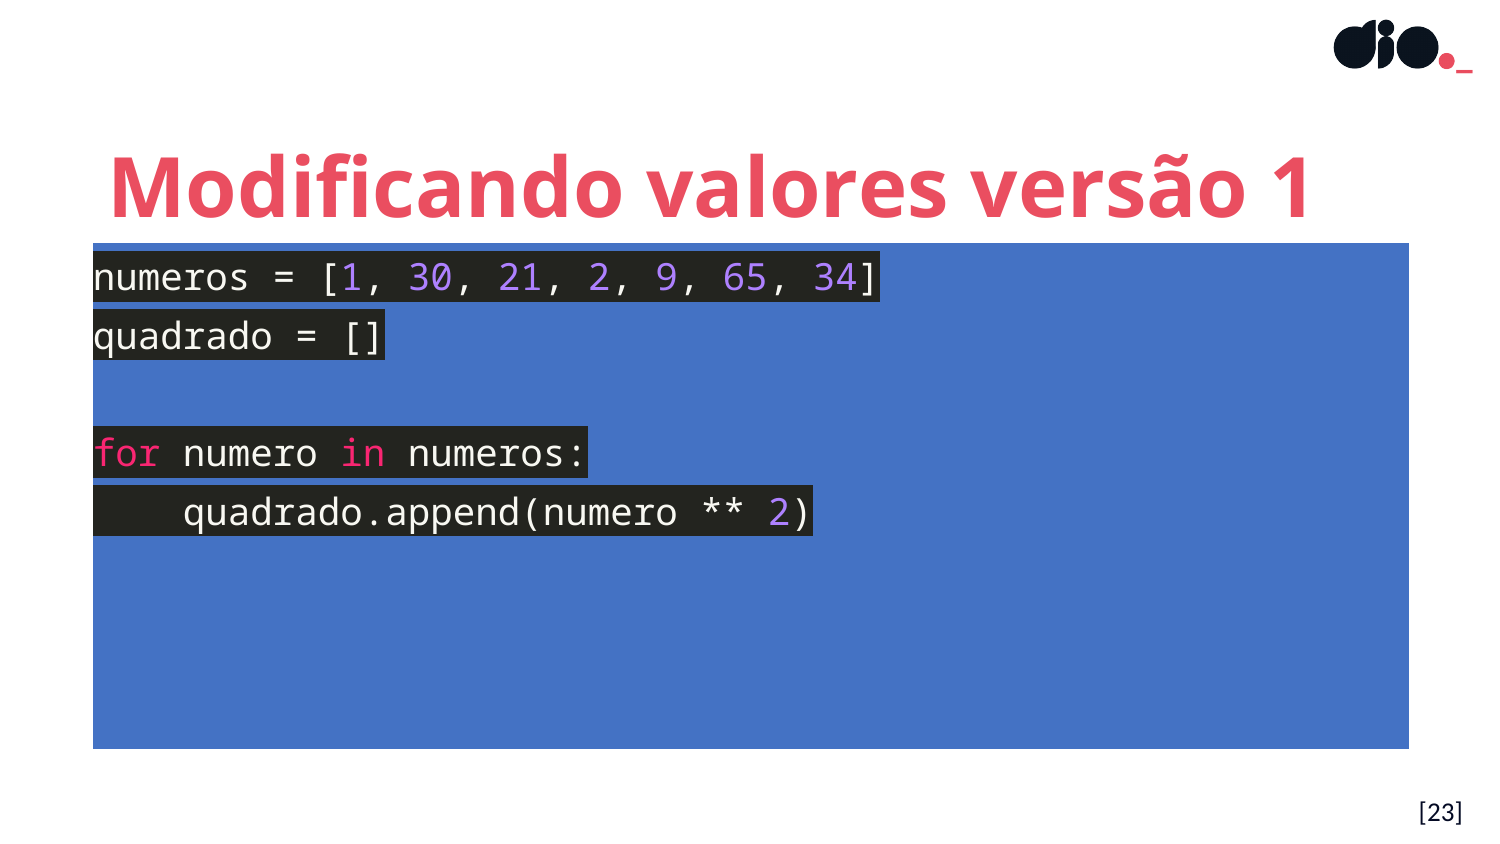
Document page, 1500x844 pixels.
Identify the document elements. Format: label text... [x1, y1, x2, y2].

table_header numeros = [1, 30, 21, 2, 9, 65, 34] quadrado = [] for numero in numeros: quadrado.append(numero ** 2) [93, 243, 1409, 749]
text_box [] [1403, 779, 1494, 844]
text_box Modificando valores versão 1 [92, 104, 1408, 243]
